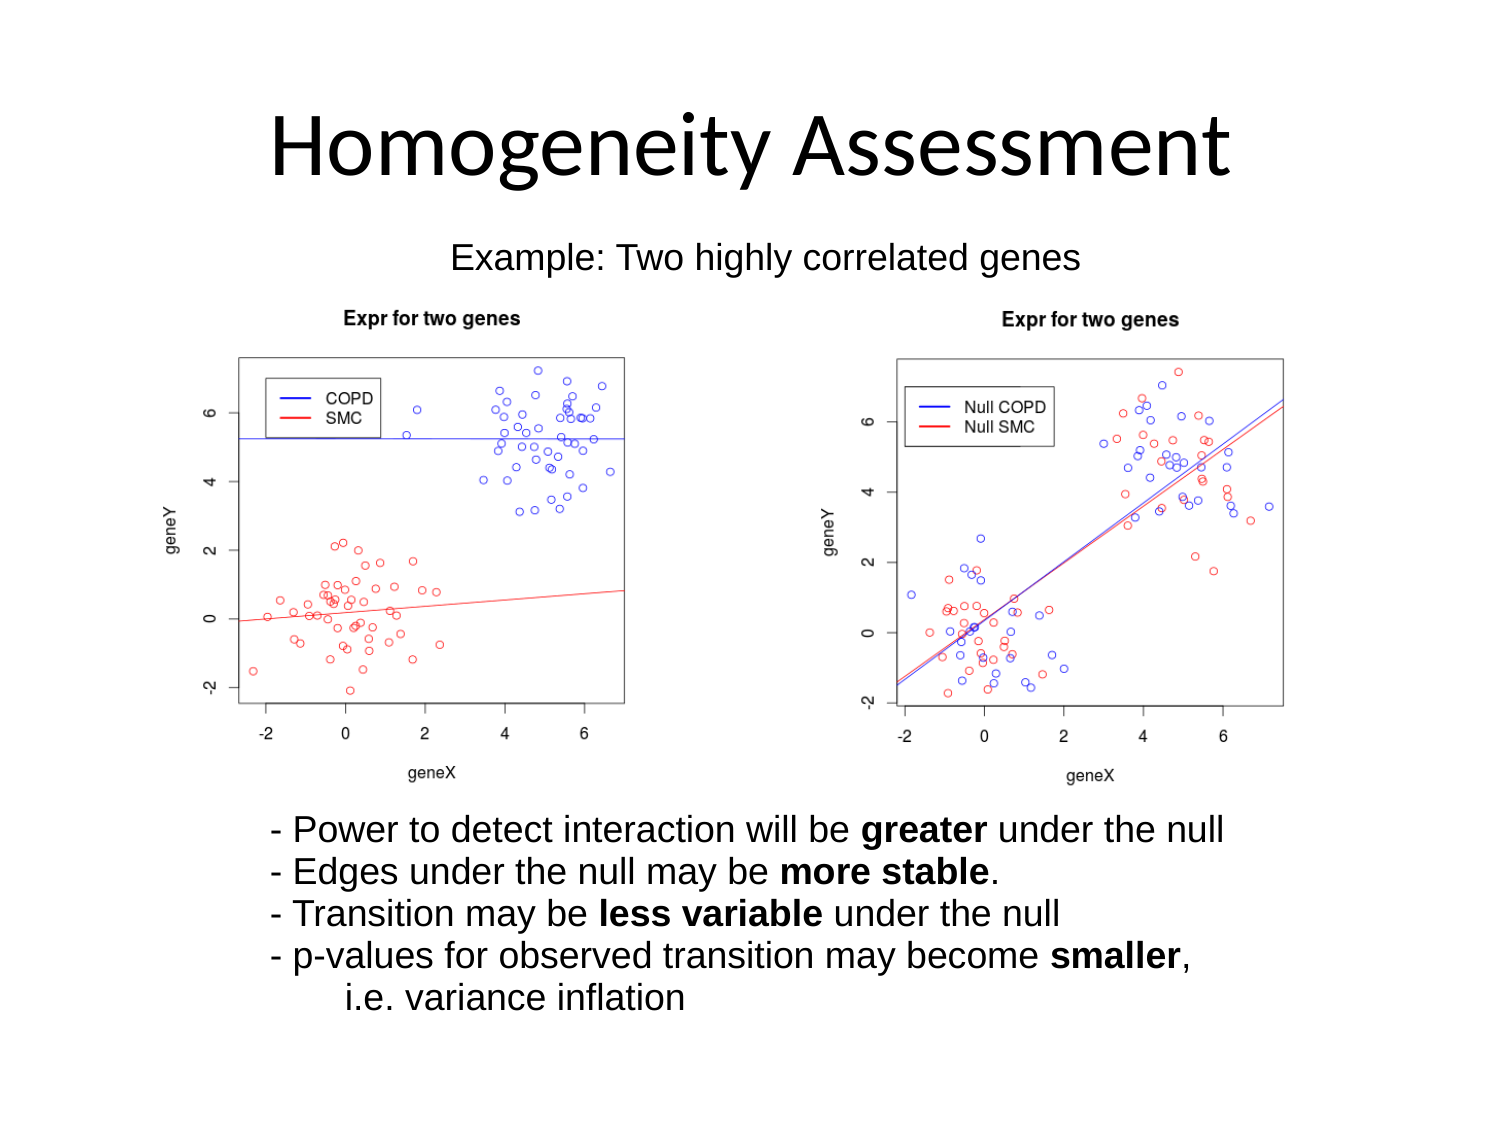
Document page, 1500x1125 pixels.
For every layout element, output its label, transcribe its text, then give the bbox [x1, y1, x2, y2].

picture [816, 278, 1325, 807]
text_box Example: Two highly correlated genes [435, 229, 1097, 287]
text_box - Power to detect interaction will be greater under the null - Edges under the null may be more stable. - Transition may be less variable under the null - p-values for observed transition may become smaller, i.e. variance inflation [255, 801, 1240, 1027]
title Homogeneity Assessment [76, 45, 1427, 233]
picture [158, 277, 666, 804]
